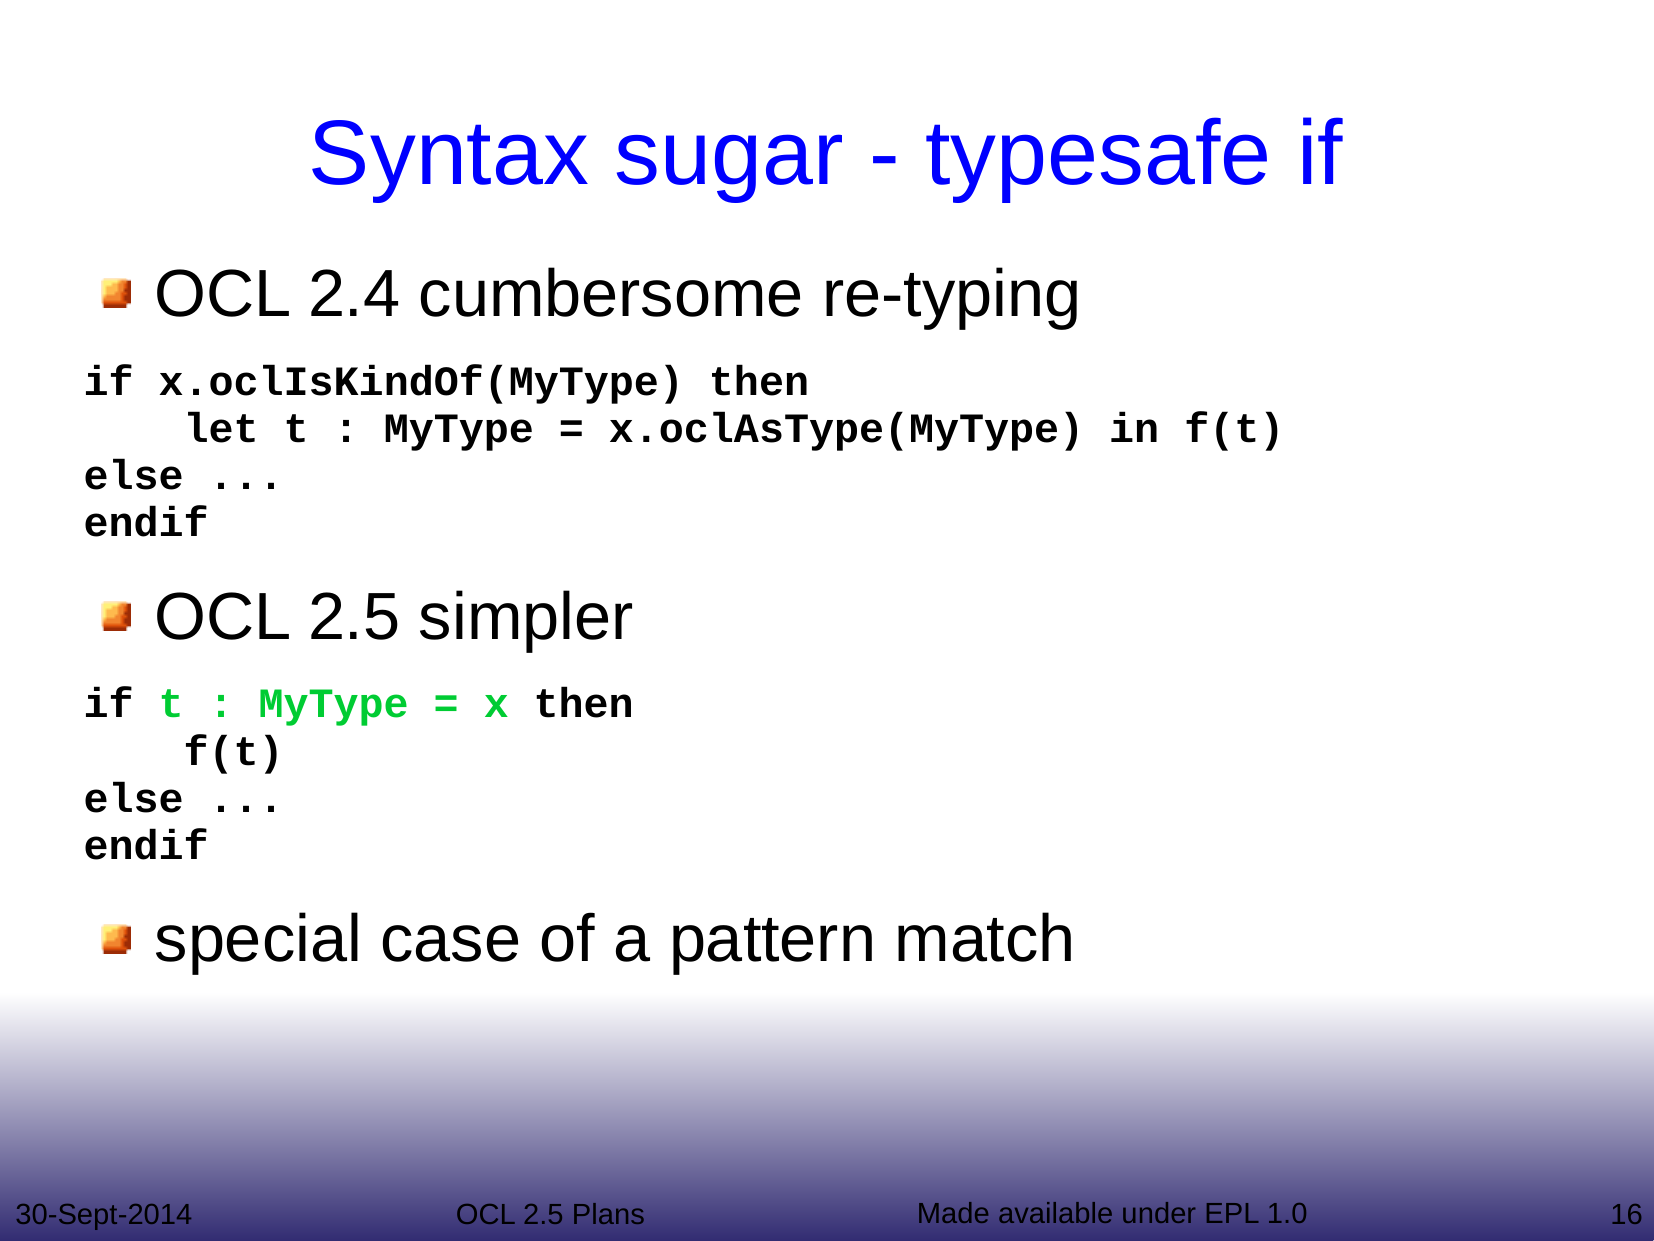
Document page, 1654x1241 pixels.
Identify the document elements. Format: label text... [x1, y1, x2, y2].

list OCL 2.4 cumbersome re-typing if x.oclIsKindOf(MyType) then let t : MyType = x.oclAsType(MyType) in f(t) else ... endif OCL 2.5 simpler if t : MyType = x then f(t) else ... endif special case of a pattern match [83, 255, 1572, 1075]
title Syntax sugar - typesafe if [82, 49, 1571, 257]
